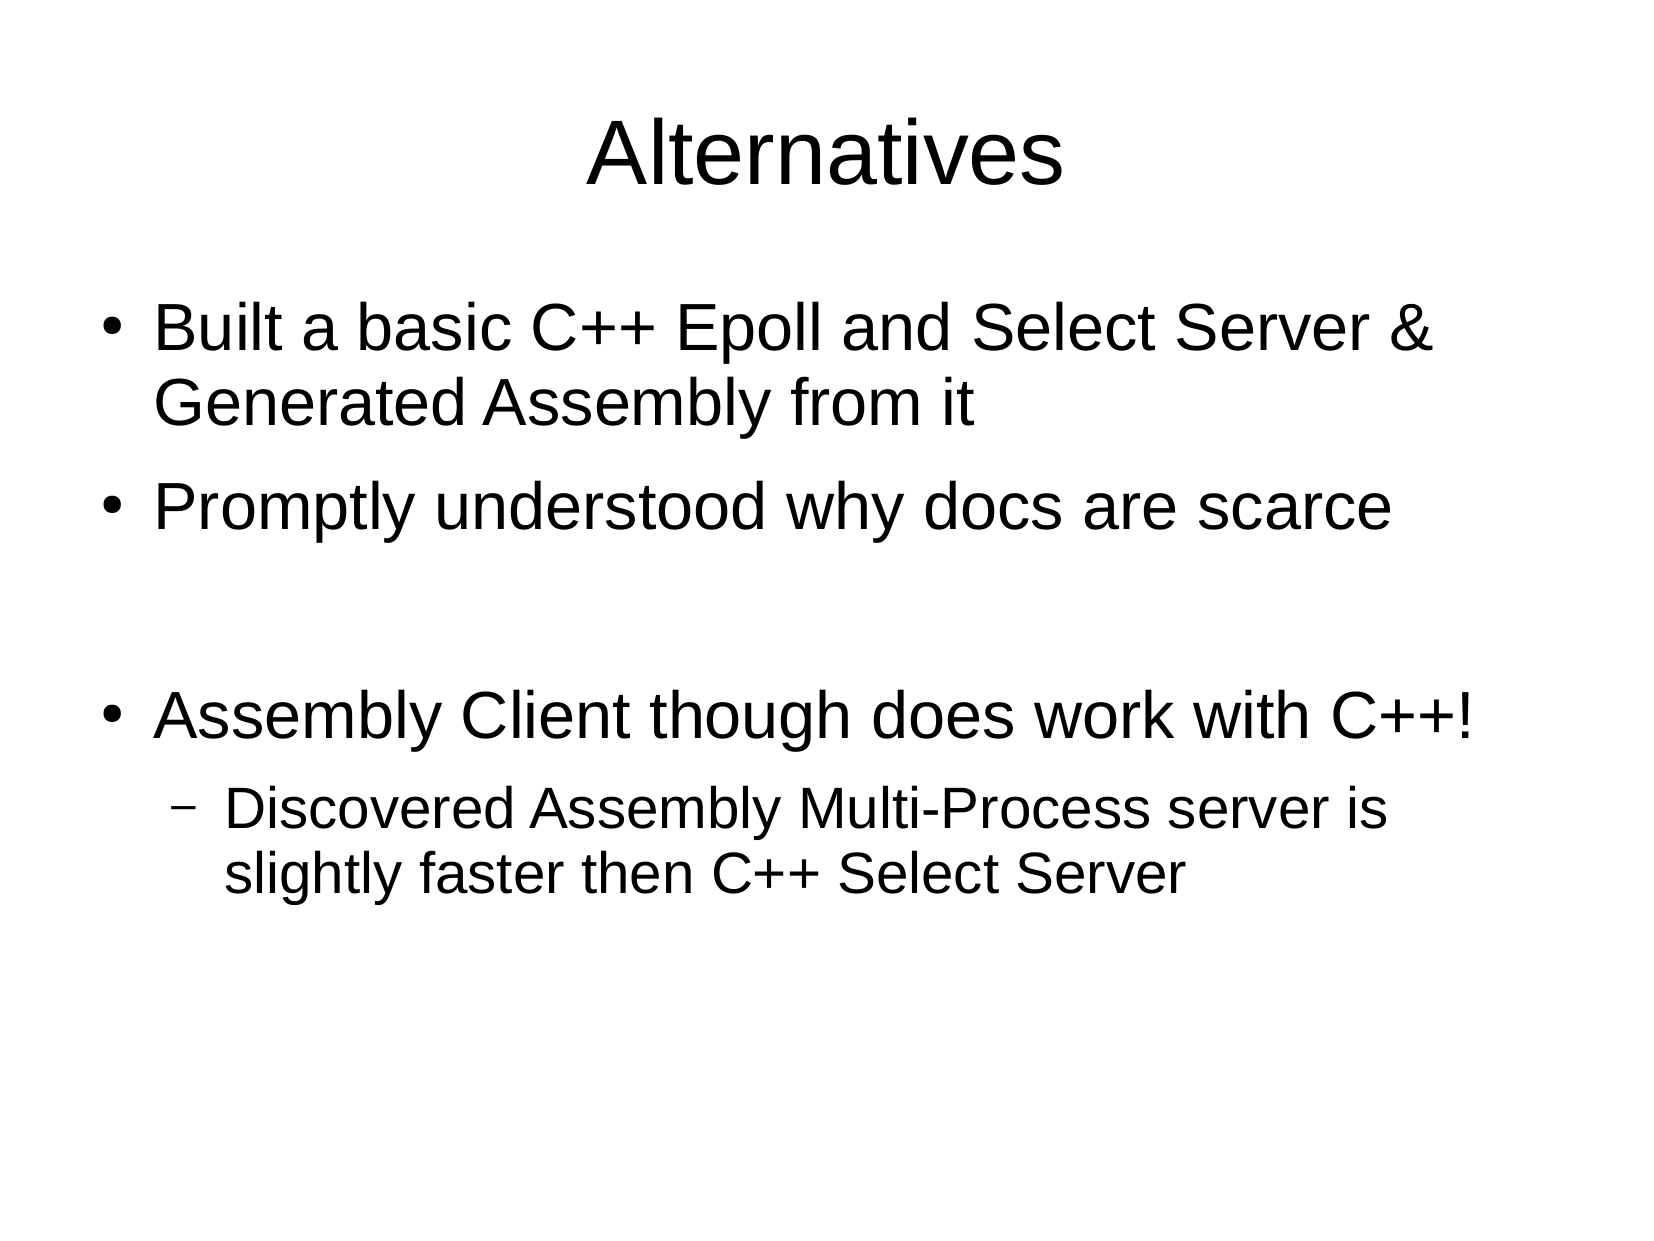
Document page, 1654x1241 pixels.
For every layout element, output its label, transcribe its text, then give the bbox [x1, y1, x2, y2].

list Built a basic C++ Epoll and Select Server & Generated Assembly from it Promptly understood why docs are scarce Assembly Client though does work with C++! Discovered Assembly Multi-Process server is slightly faster then C++ Select Server [82, 290, 1571, 1010]
title Alternatives [82, 49, 1571, 257]
